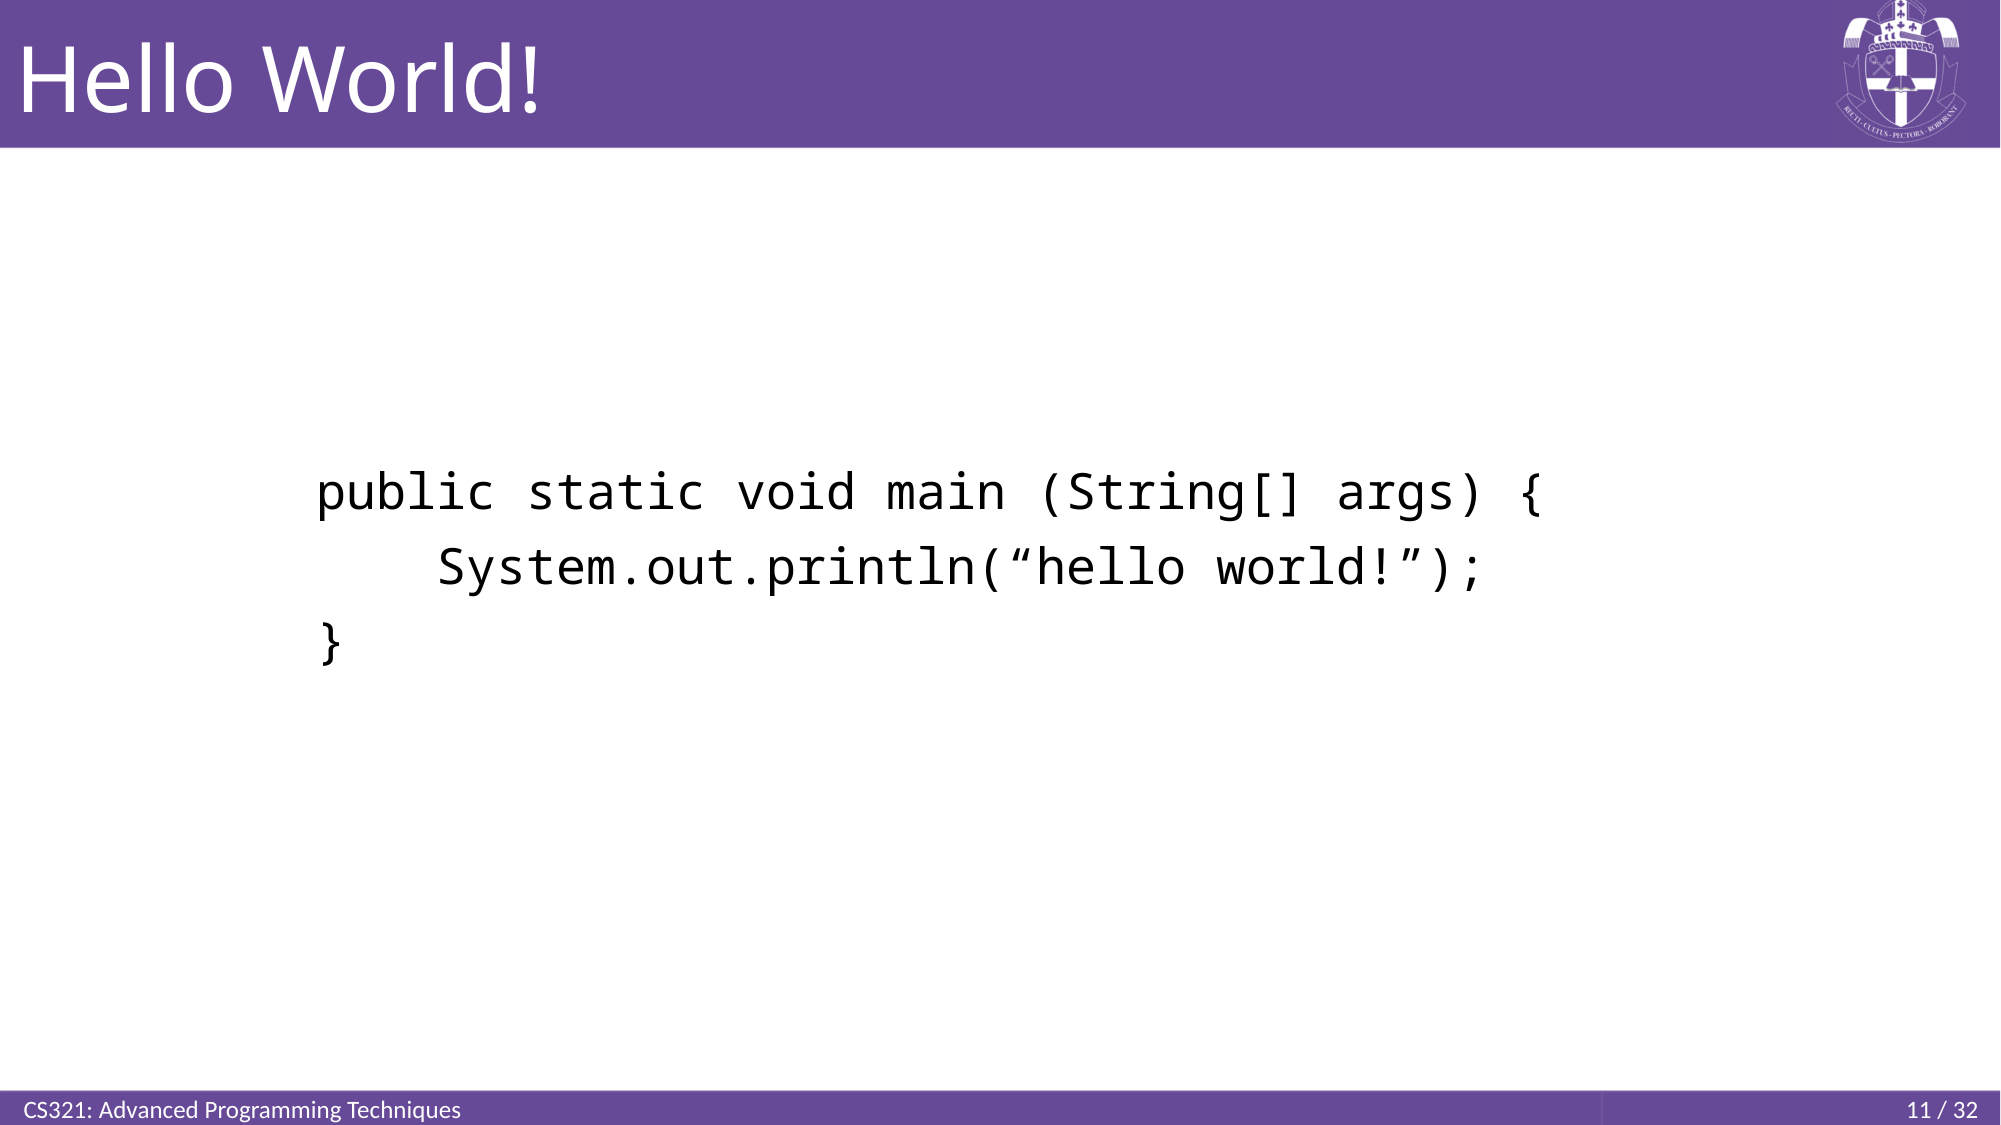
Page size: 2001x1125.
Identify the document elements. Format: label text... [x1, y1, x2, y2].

slide_number <number> / 32 [1862, 1078, 1994, 1125]
picture [0, 0, 2001, 1125]
title Hello World! [0, 0, 1725, 192]
text_box public static void main (String[] args) { System.out.println(“hello world!”); } [301, 377, 1732, 725]
